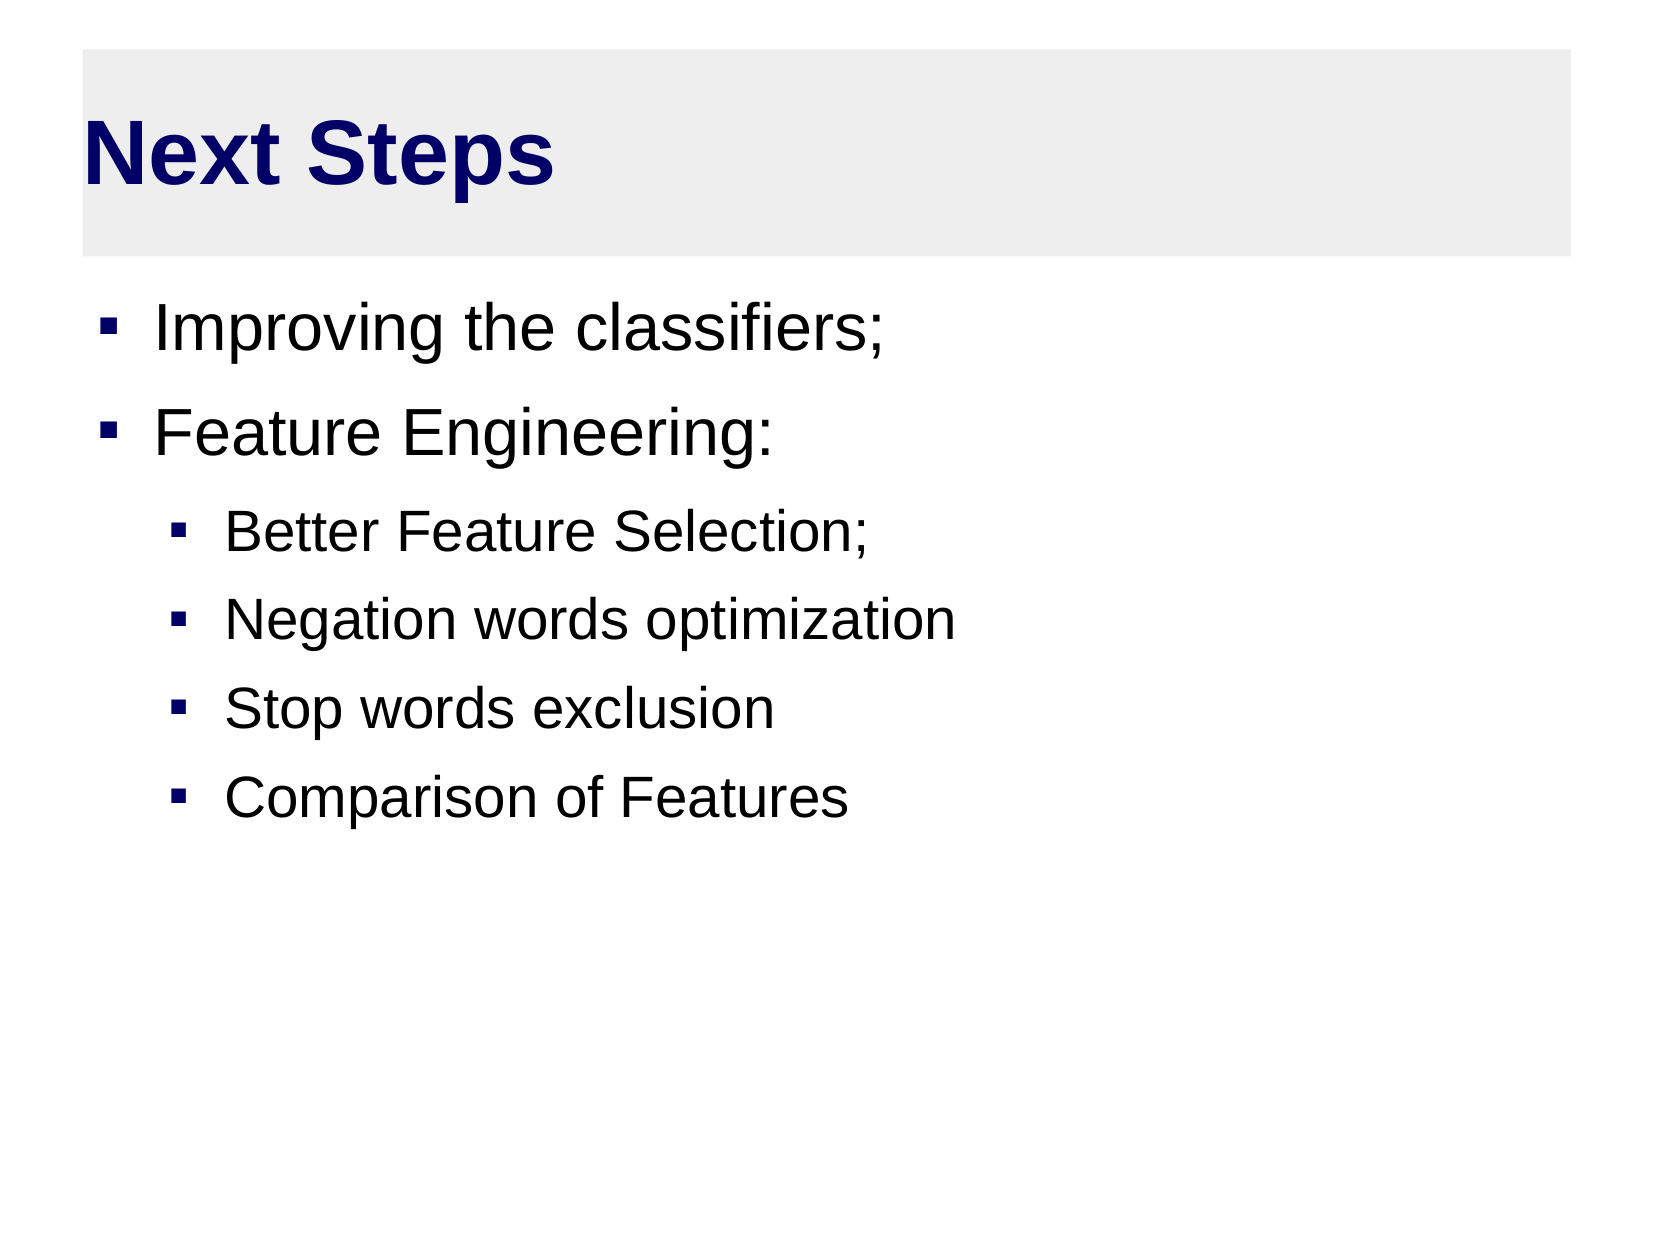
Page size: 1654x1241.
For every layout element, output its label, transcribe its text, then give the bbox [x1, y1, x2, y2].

title Next Steps [82, 49, 1571, 257]
list Improving the classifiers; Feature Engineering: Better Feature Selection; Negation words optimization Stop words exclusion Comparison of Features [82, 290, 1571, 1109]
